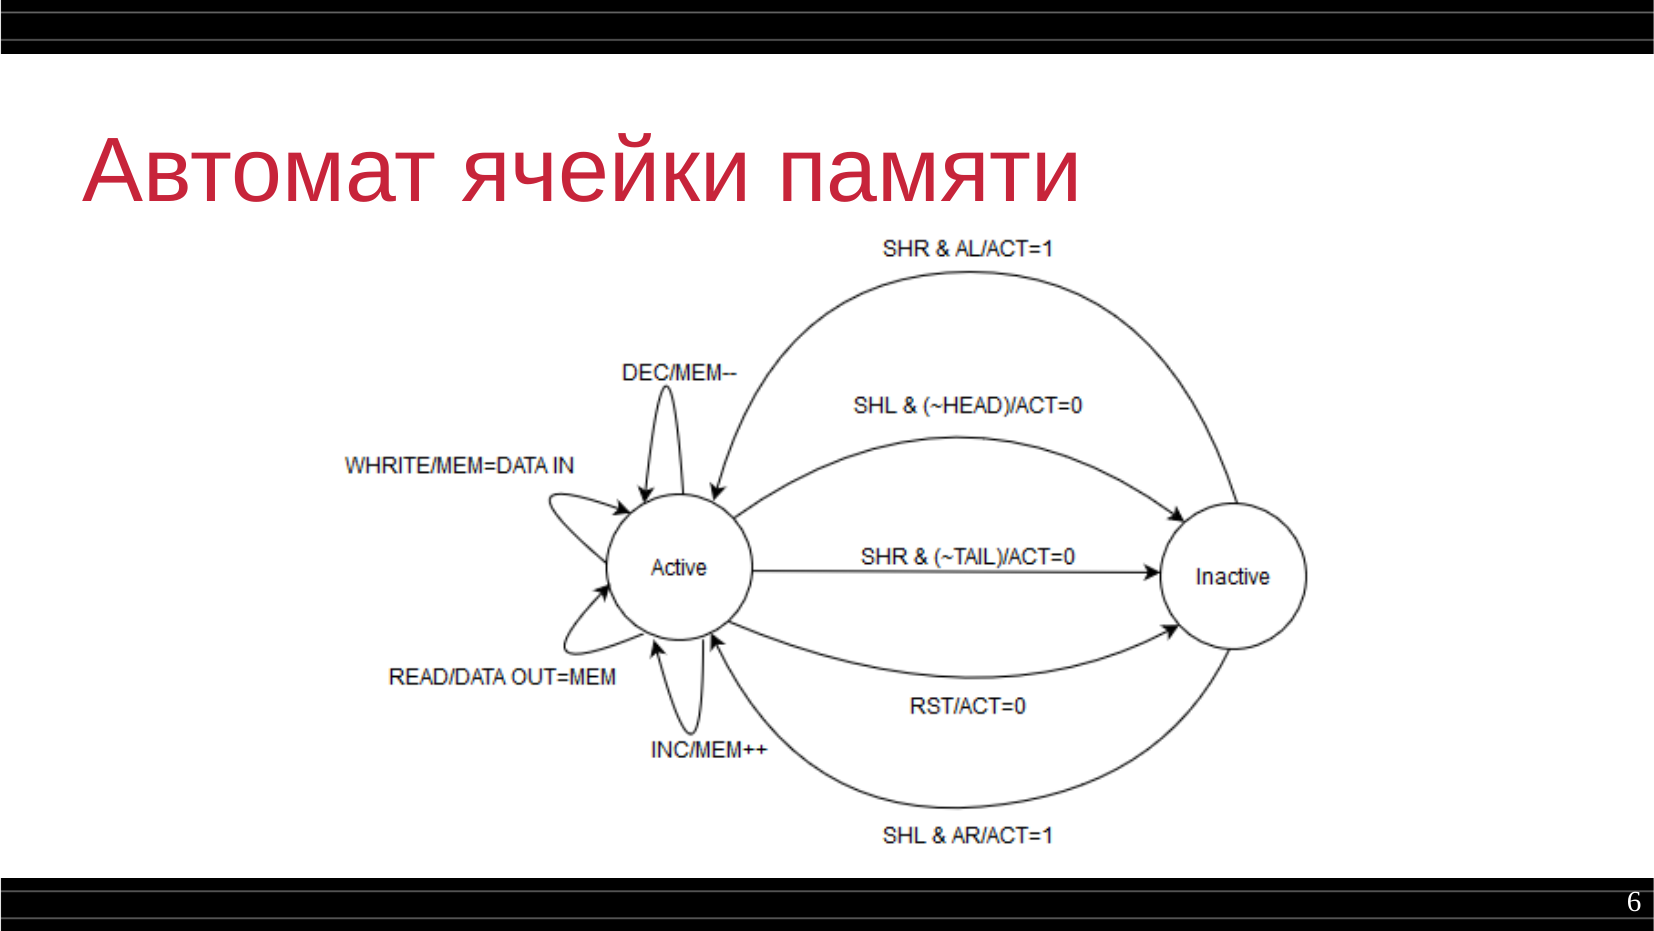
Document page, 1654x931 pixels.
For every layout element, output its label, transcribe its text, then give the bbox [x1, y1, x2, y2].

picture [0, 0, 1654, 54]
picture [0, 878, 1654, 931]
title Автомат ячейки памяти [82, 92, 1571, 248]
picture [309, 248, 1344, 871]
